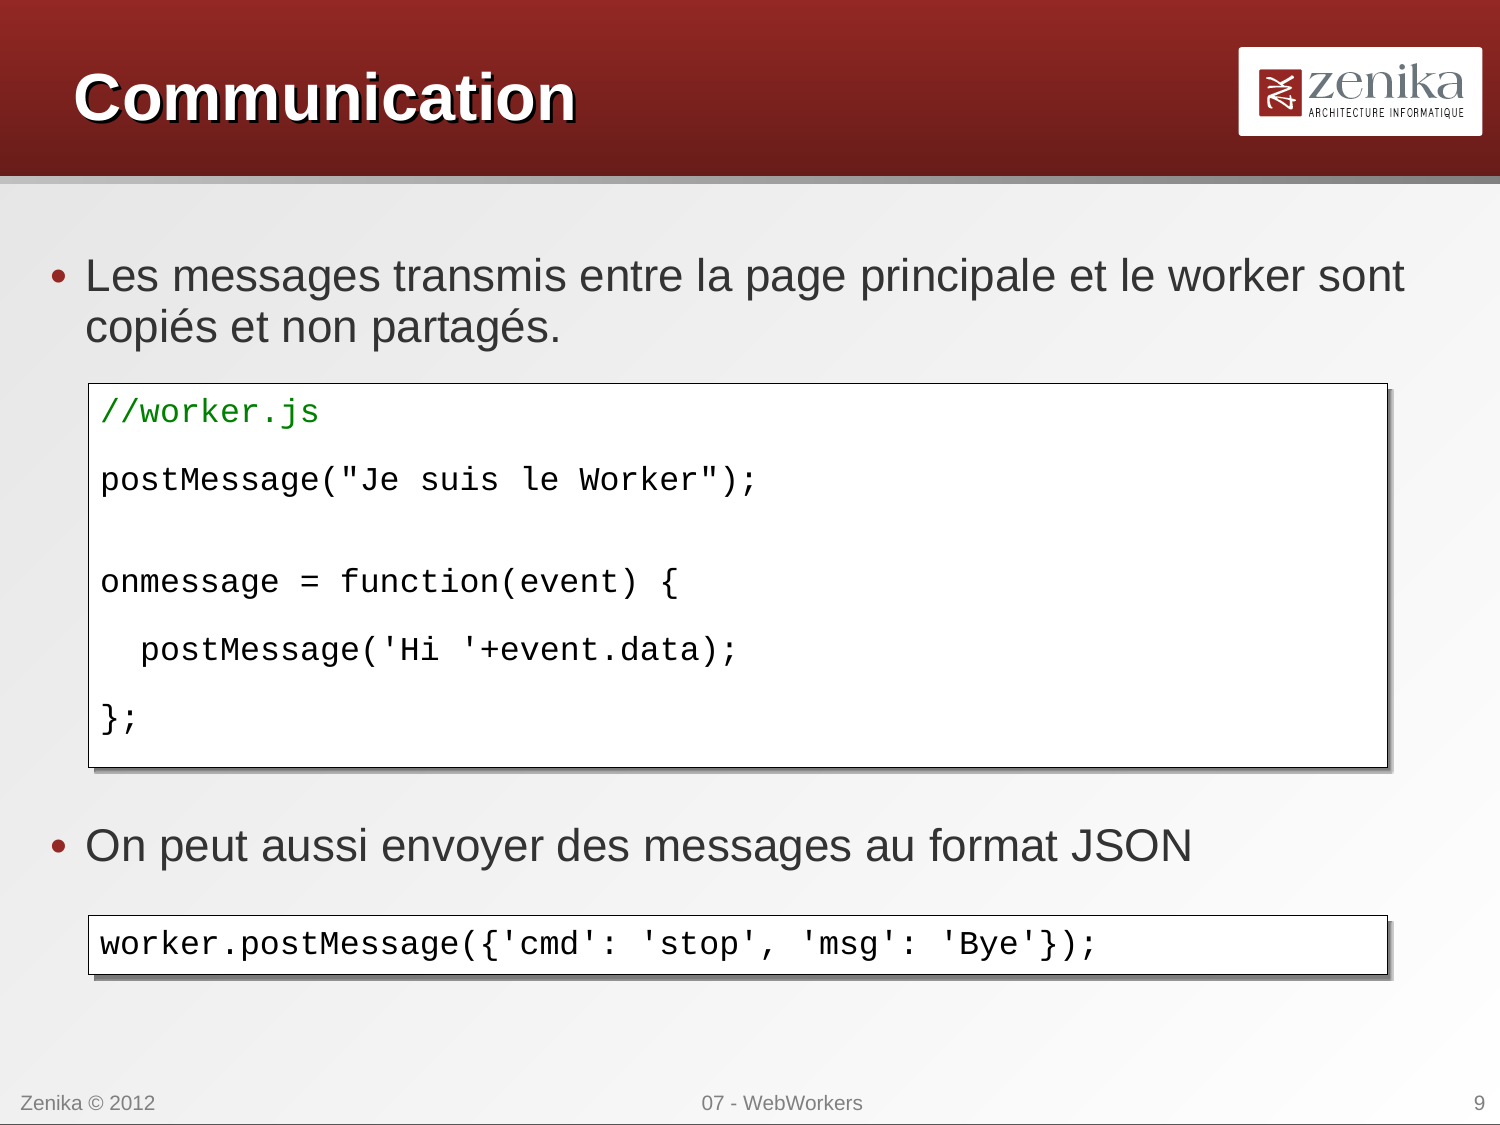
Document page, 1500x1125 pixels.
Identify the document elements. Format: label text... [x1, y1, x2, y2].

text_box worker.postMessage({'cmd': 'stop', 'msg': 'Bye'}); [88, 915, 1388, 975]
picture [1257, 58, 1464, 125]
text_box //worker.js postMessage("Je suis le Worker"); onmessage = function(event) { postMessage('Hi '+event.data); }; [88, 383, 1388, 768]
title Communication [50, 15, 1206, 180]
list Les messages transmis entre la page principale et le worker sont copiés et non partagés. On peut aussi envoyer des messages au format JSON [50, 249, 1435, 1079]
